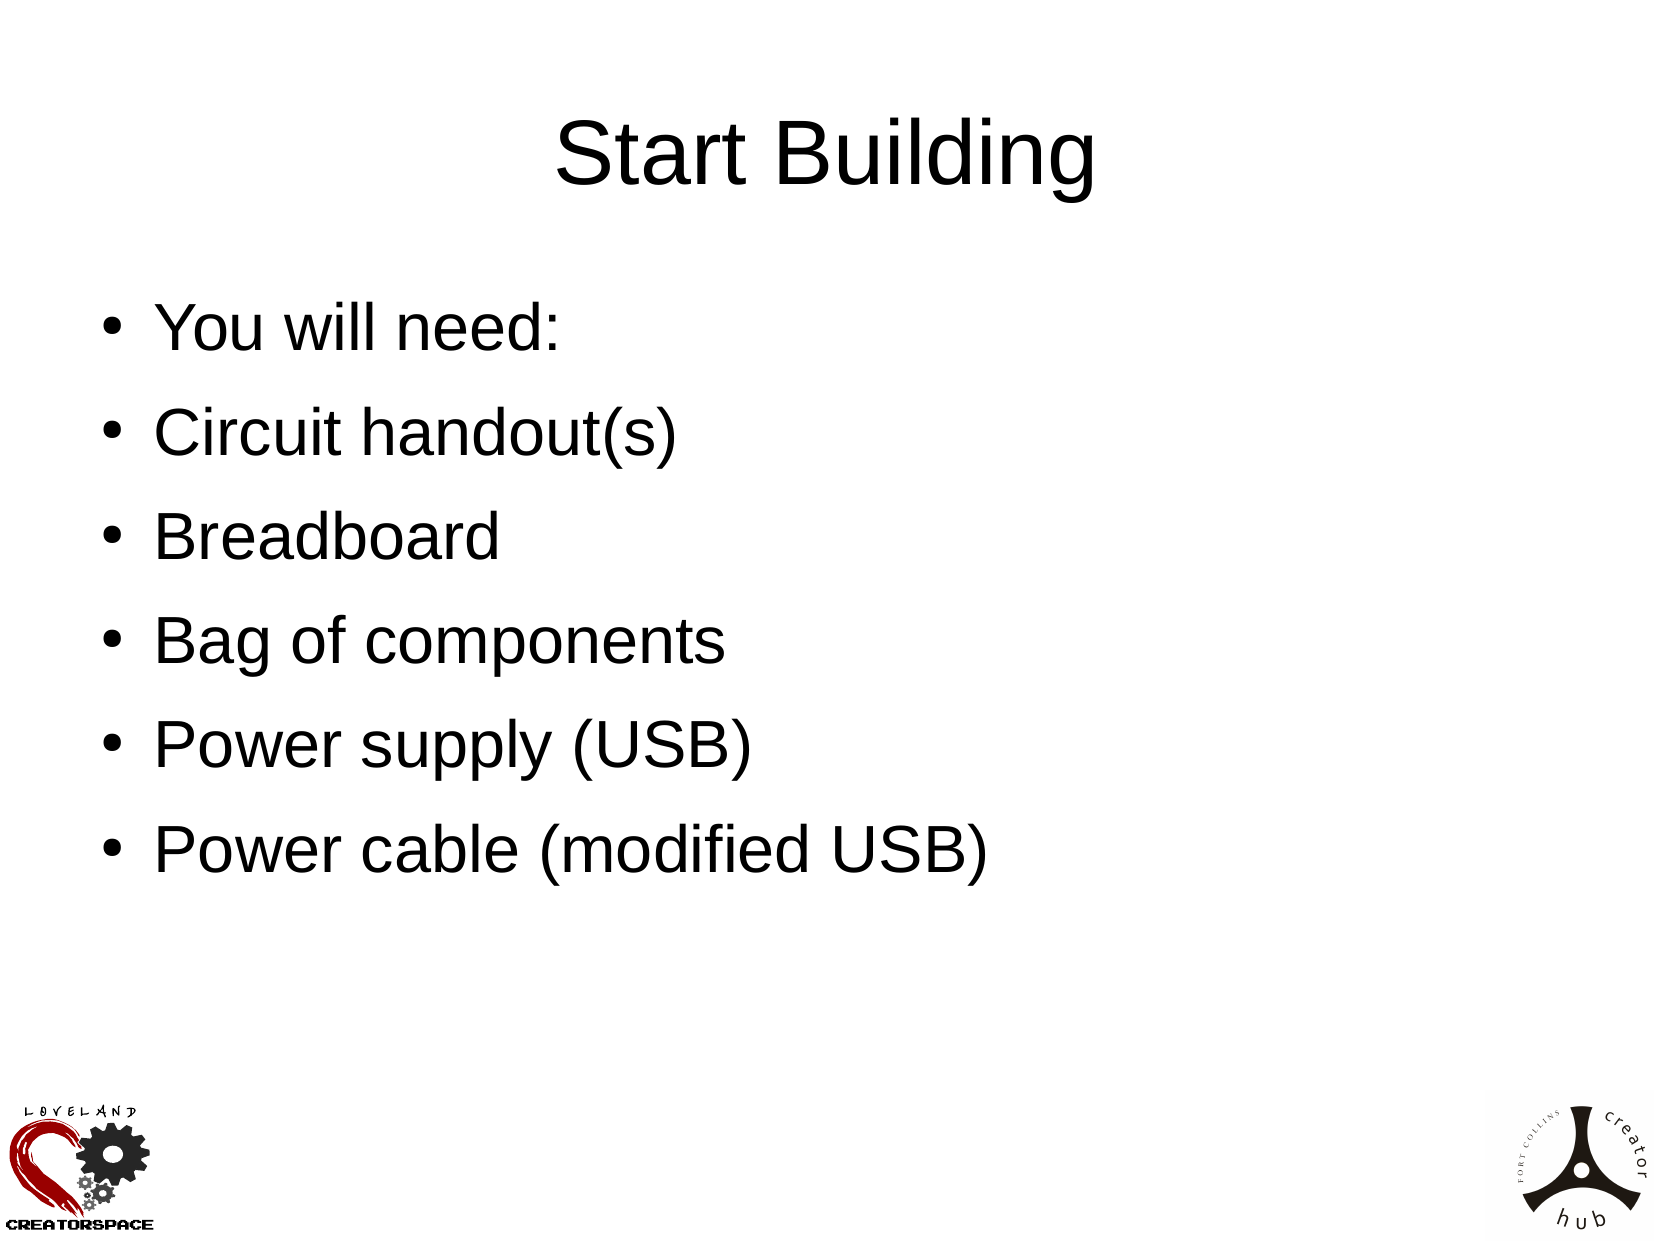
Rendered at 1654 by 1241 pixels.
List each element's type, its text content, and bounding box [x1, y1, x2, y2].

picture [1485, 1090, 1654, 1241]
list You will need: Circuit handout(s) Breadboard Bag of components Power supply (USB) Power cable (modified USB) [82, 290, 1571, 1010]
title Start Building [82, 49, 1571, 257]
